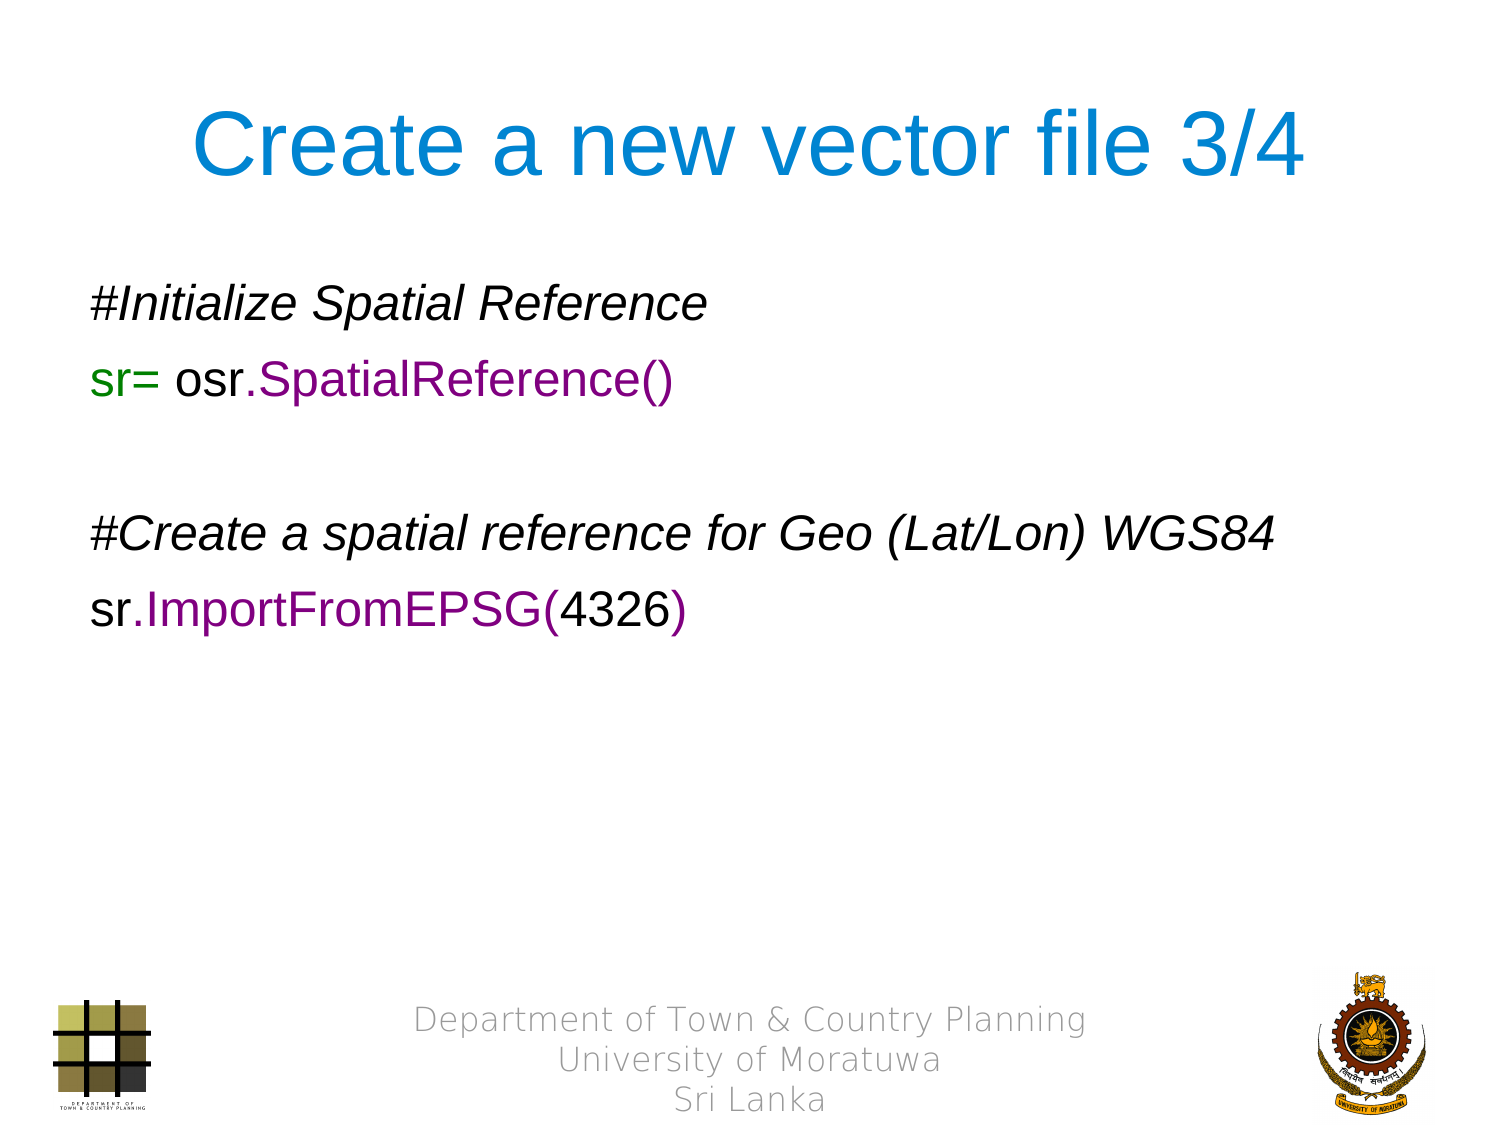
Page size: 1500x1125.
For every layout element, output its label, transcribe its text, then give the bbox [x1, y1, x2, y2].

picture [53, 1000, 151, 1110]
list #Initialize Spatial Reference sr= osr.SpatialReference() #Create a spatial reference for Geo (Lat/Lon) WGS84 sr.ImportFromEPSG(4326) [75, 262, 1426, 916]
title Create a new vector file 3/4 [75, 45, 1426, 233]
picture [1312, 966, 1435, 1125]
